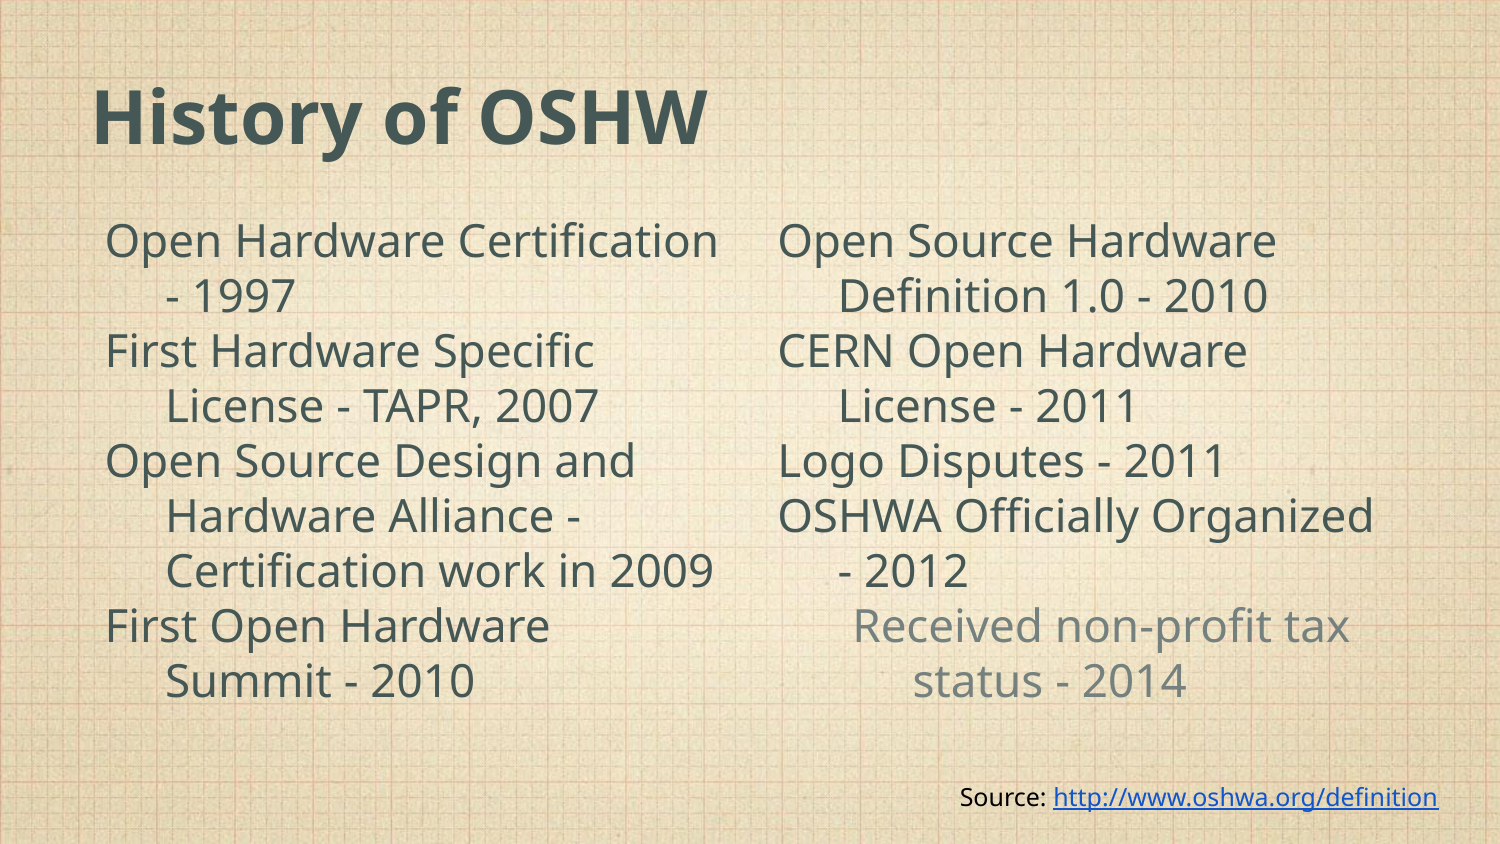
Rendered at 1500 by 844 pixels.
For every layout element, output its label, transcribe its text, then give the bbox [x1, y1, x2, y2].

picture [0, 0, 1500, 844]
list Open Hardware Certification - 1997 First Hardware Specific License - TAPR, 2007 Open Source Design and Hardware Alliance - Certification work in 2009 First Open Hardware Summit - 2010 [75, 196, 743, 808]
list Open Source Hardware Definition 1.0 - 2010 CERN Open Hardware License - 2011 Logo Disputes - 2011 OSHWA Officially Organized - 2012 Received non-profit tax status - 2014 [747, 196, 1416, 808]
title History of OSHW [75, 33, 1425, 175]
text_box Source: http://www.oshwa.org/definition [944, 766, 1500, 839]
